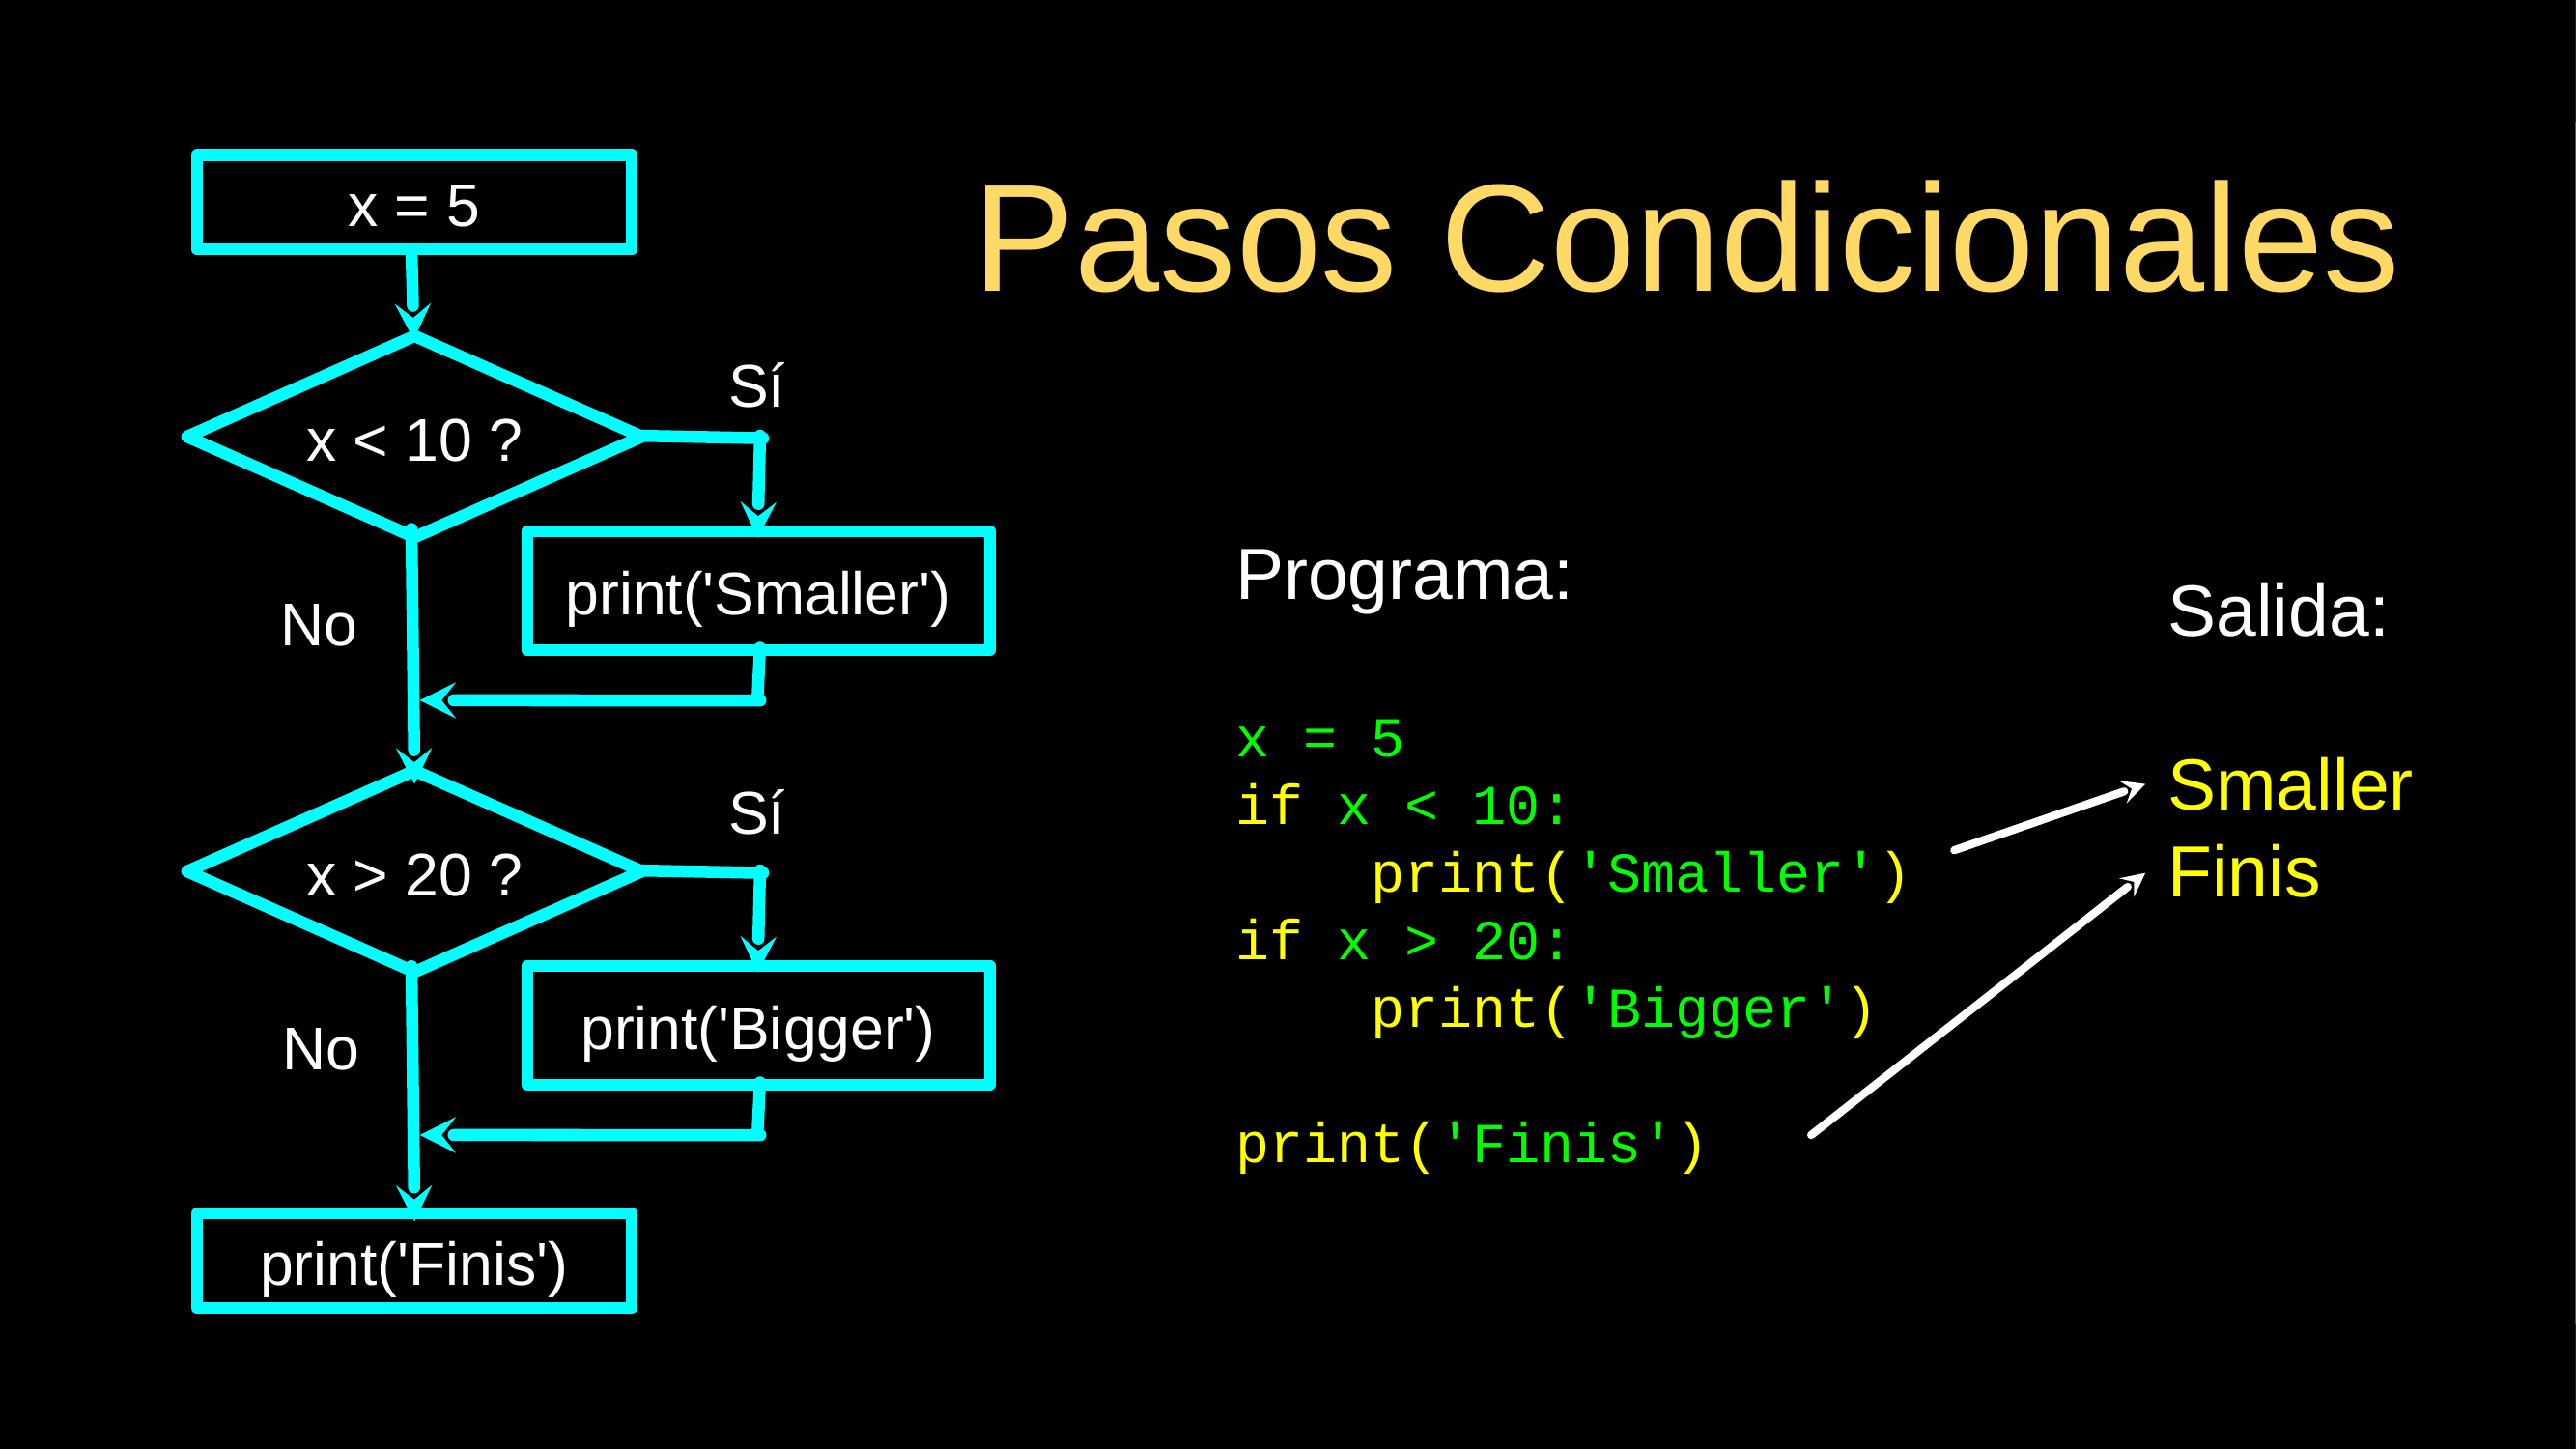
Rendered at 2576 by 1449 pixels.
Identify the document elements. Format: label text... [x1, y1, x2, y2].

text_box x = 5 [197, 155, 633, 250]
text_box print('Finis') [197, 1213, 633, 1309]
text_box print('Smaller') [526, 530, 990, 650]
text_box x > 20 ? [186, 770, 635, 971]
text_box Programa: x = 5 if x < 10: print('Smaller') if x > 20: print('Bigger') print('Finis') [1235, 455, 1955, 1246]
title Pasos Condicionales [927, 122, 2448, 338]
text_box Sí [699, 760, 815, 860]
text_box print('Bigger') [526, 965, 990, 1085]
text_box Sí [699, 333, 815, 433]
text_box No [263, 996, 379, 1095]
text_box Salida: Smaller Finis [2167, 564, 2419, 911]
text_box x < 10 ? [186, 335, 635, 536]
text_box No [262, 572, 378, 671]
